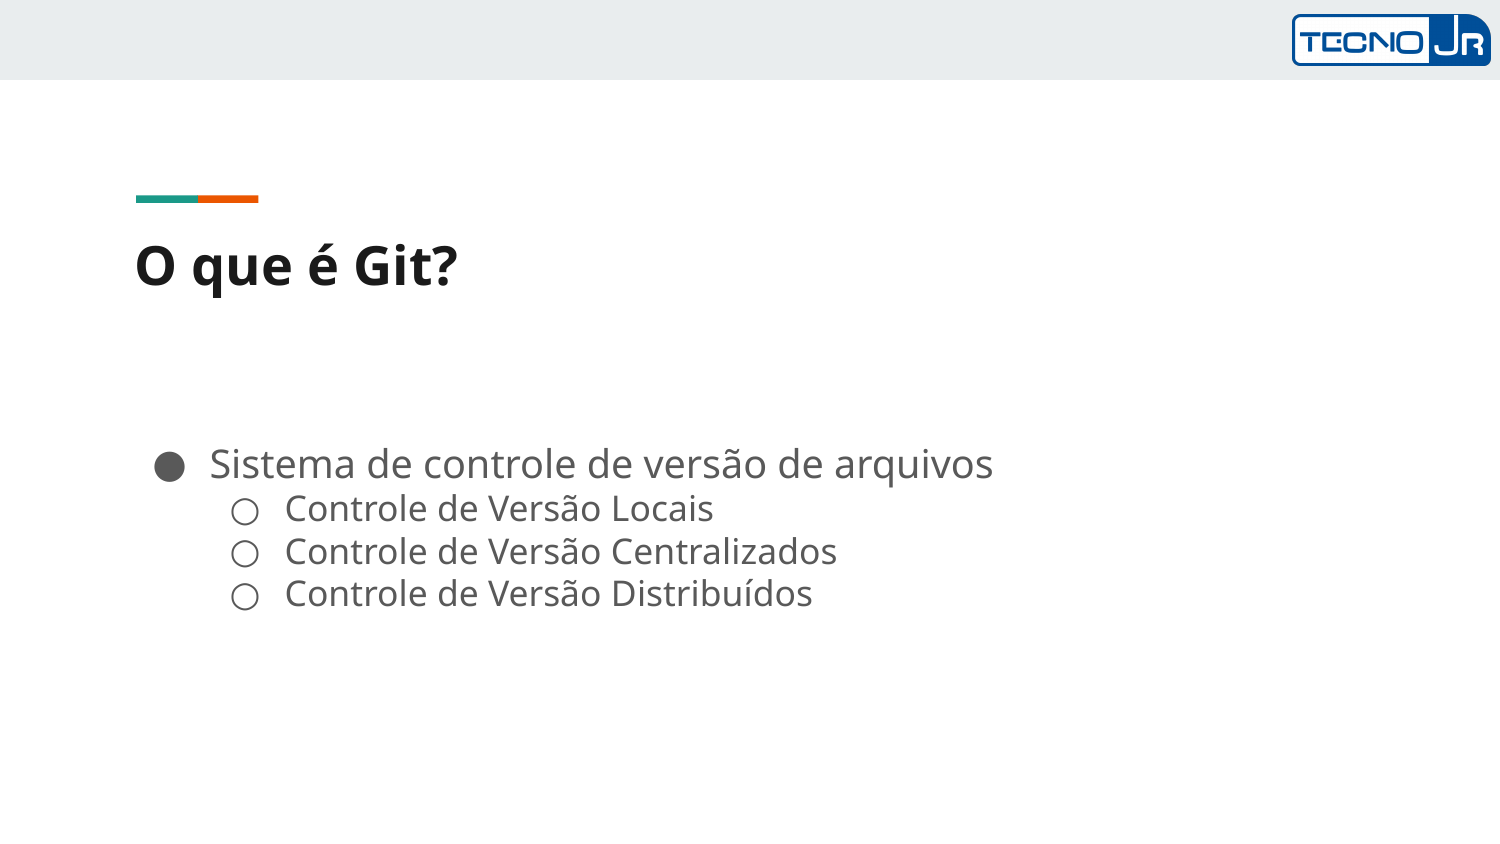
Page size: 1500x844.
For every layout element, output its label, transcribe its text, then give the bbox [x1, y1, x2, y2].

list Sistema de controle de versão de arquivos Controle de Versão Locais Controle de Versão Centralizados Controle de Versão Distribuídos [119, 341, 1381, 712]
picture [1292, 14, 1491, 66]
title O que é Git? [119, 216, 1381, 305]
